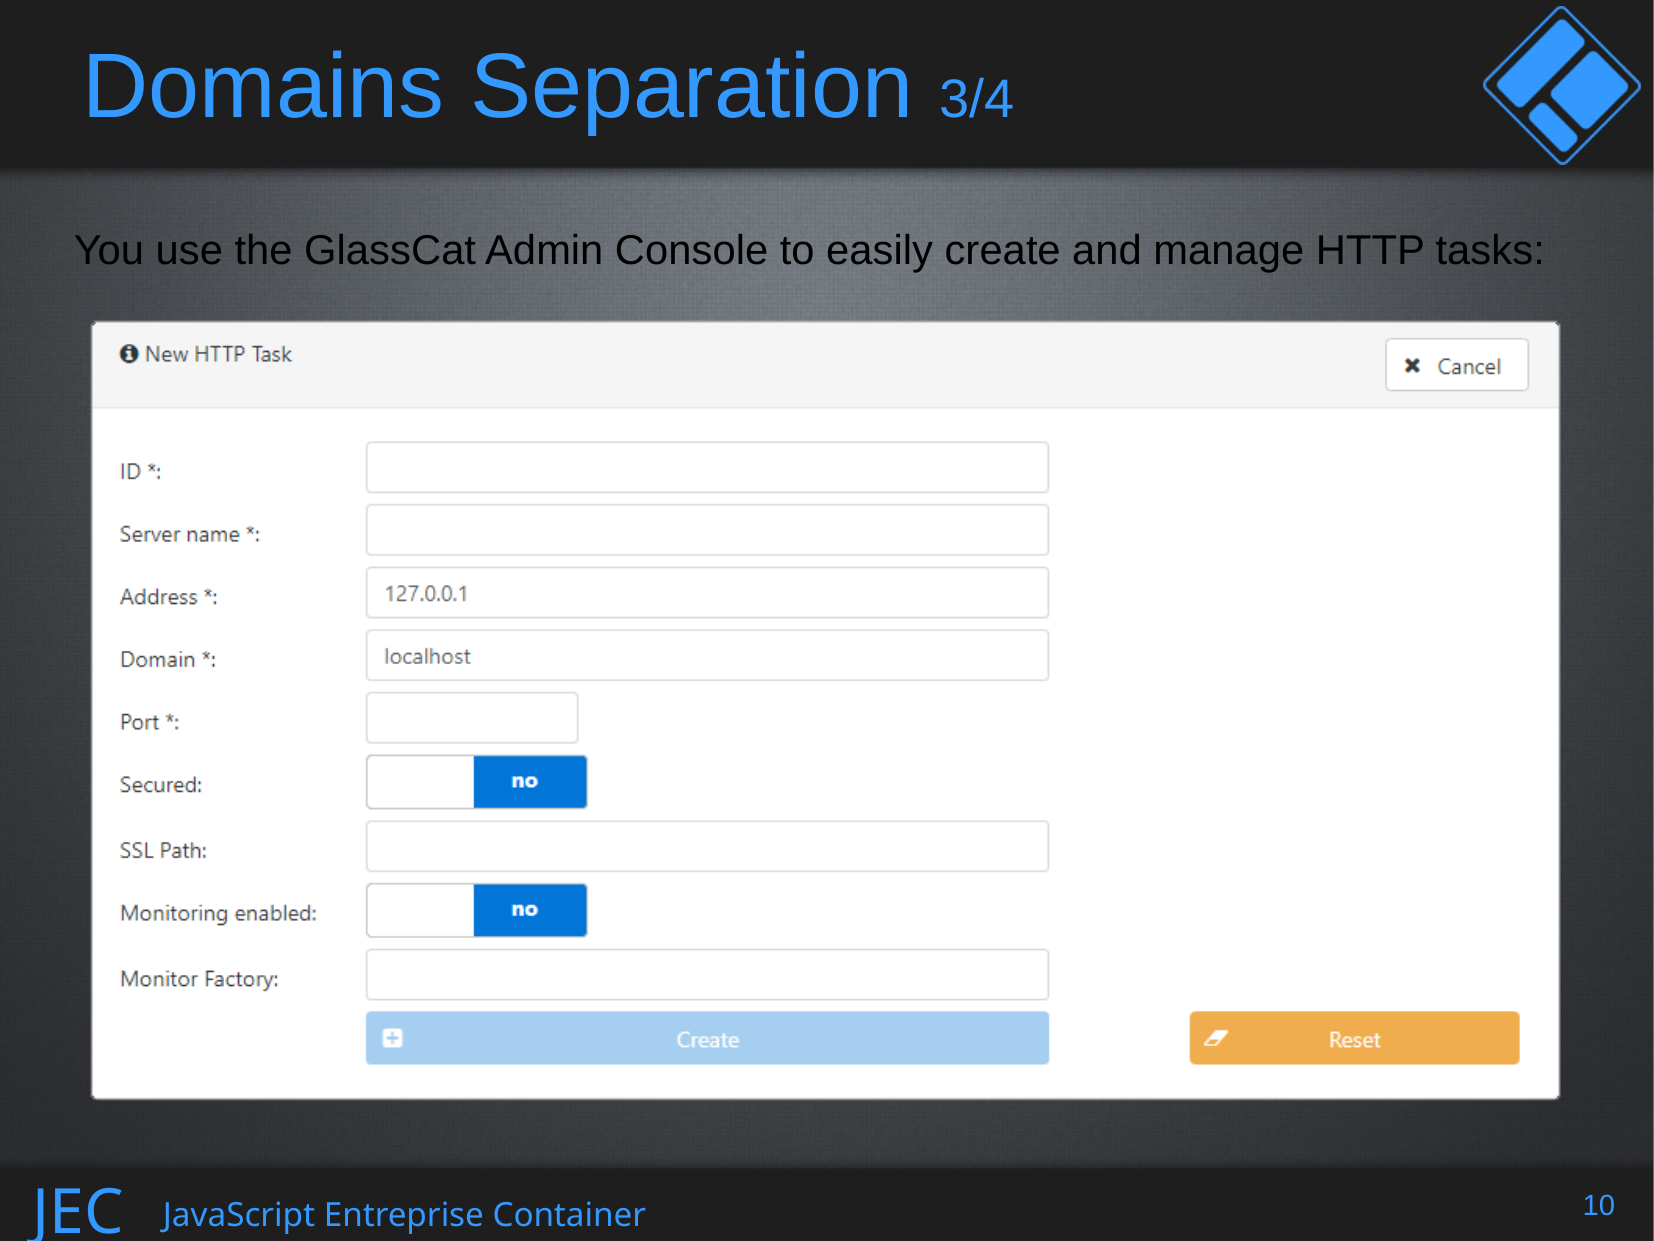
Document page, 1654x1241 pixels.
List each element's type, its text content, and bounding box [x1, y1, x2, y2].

picture [0, 0, 1654, 1241]
text_box JavaScript Entreprise Container [148, 1183, 651, 1241]
text_box 10 [744, 1181, 1630, 1229]
text_box You use the GlassCat Admin Console to easily create and manage HTTP tasks: [59, 219, 1595, 292]
text_box JEC [17, 1159, 149, 1241]
title Domains Separation 3/4 [82, 23, 1441, 147]
